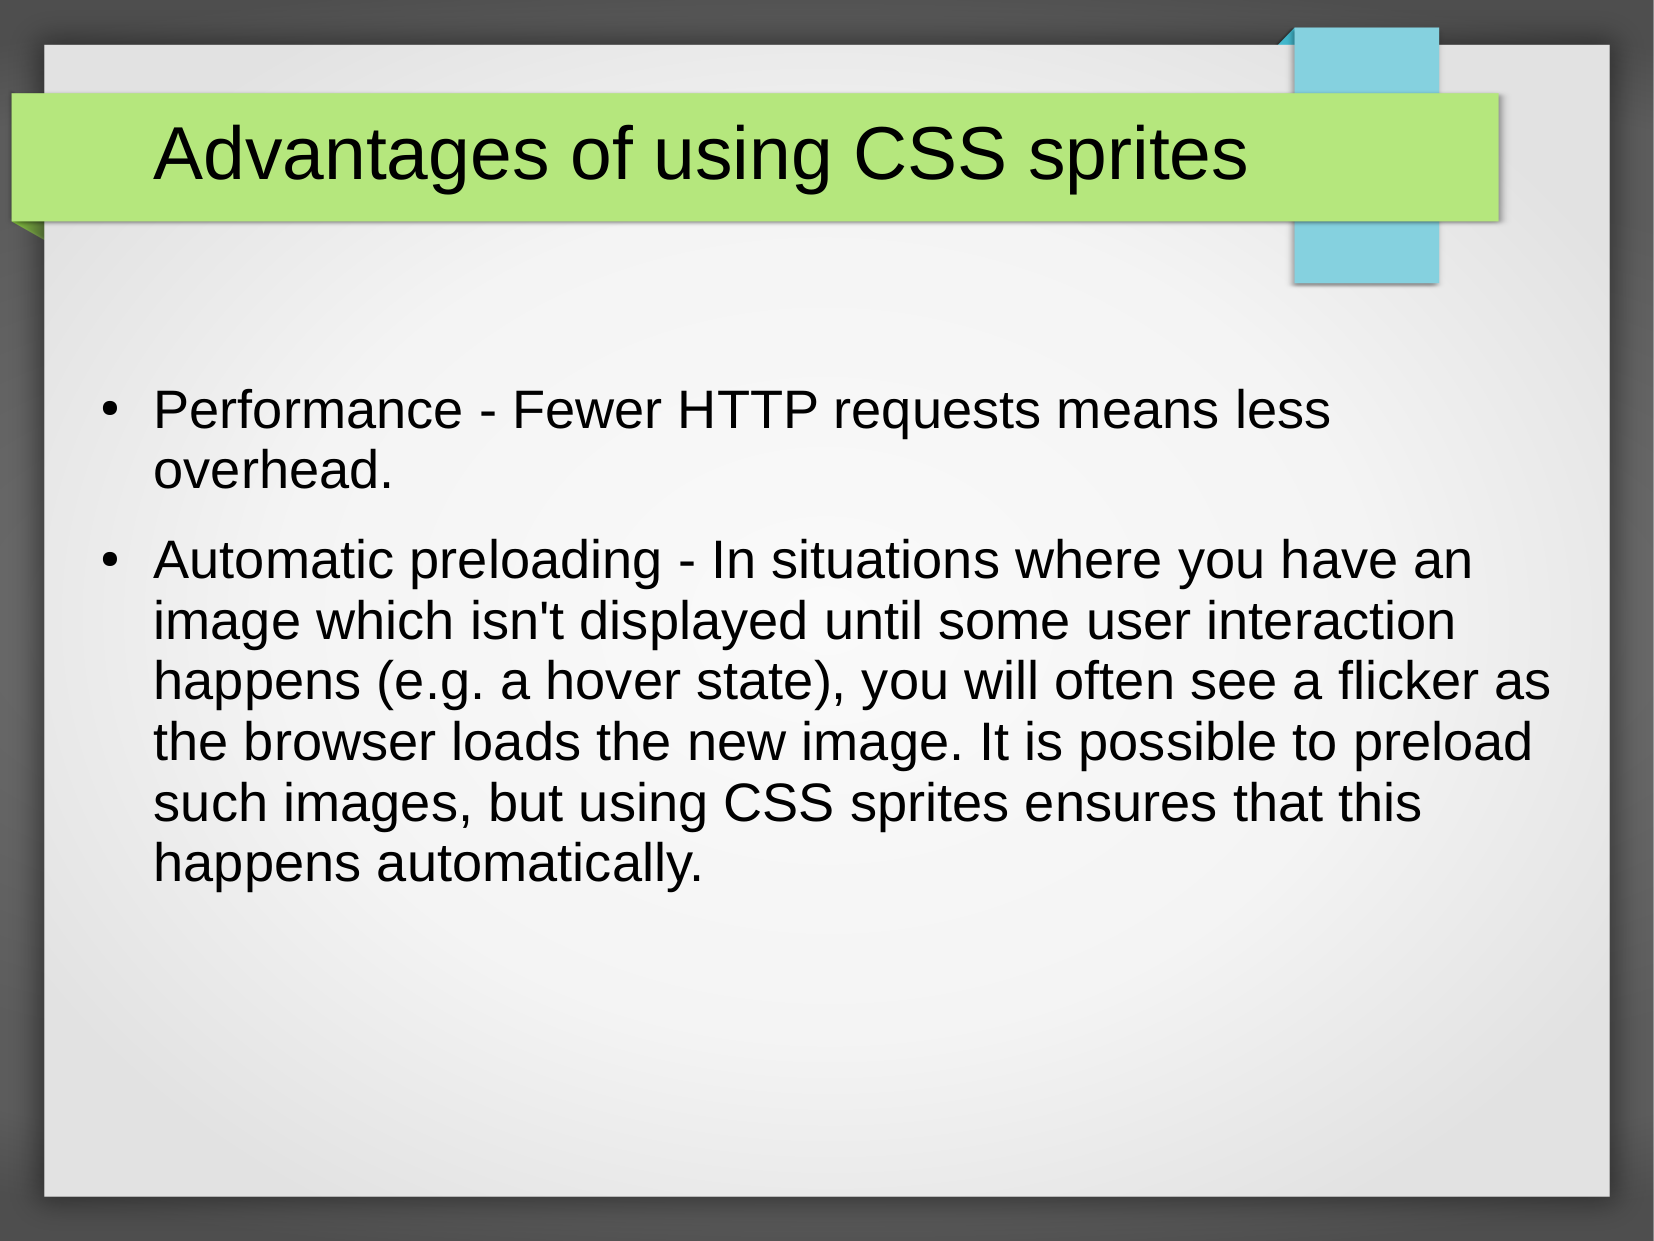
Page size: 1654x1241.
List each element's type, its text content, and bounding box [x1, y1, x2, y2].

list Performance - Fewer HTTP requests means less overhead. Automatic preloading - In situations where you have an image which isn't displayed until some user interaction happens (e.g. a hover state), you will often see a flicker as the browser loads the new image. It is possible to preload such images, but using CSS sprites ensures that this happens automatically. [82, 295, 1571, 1015]
picture [0, 0, 1654, 1241]
title Advantages of using CSS sprites [82, 94, 1264, 213]
